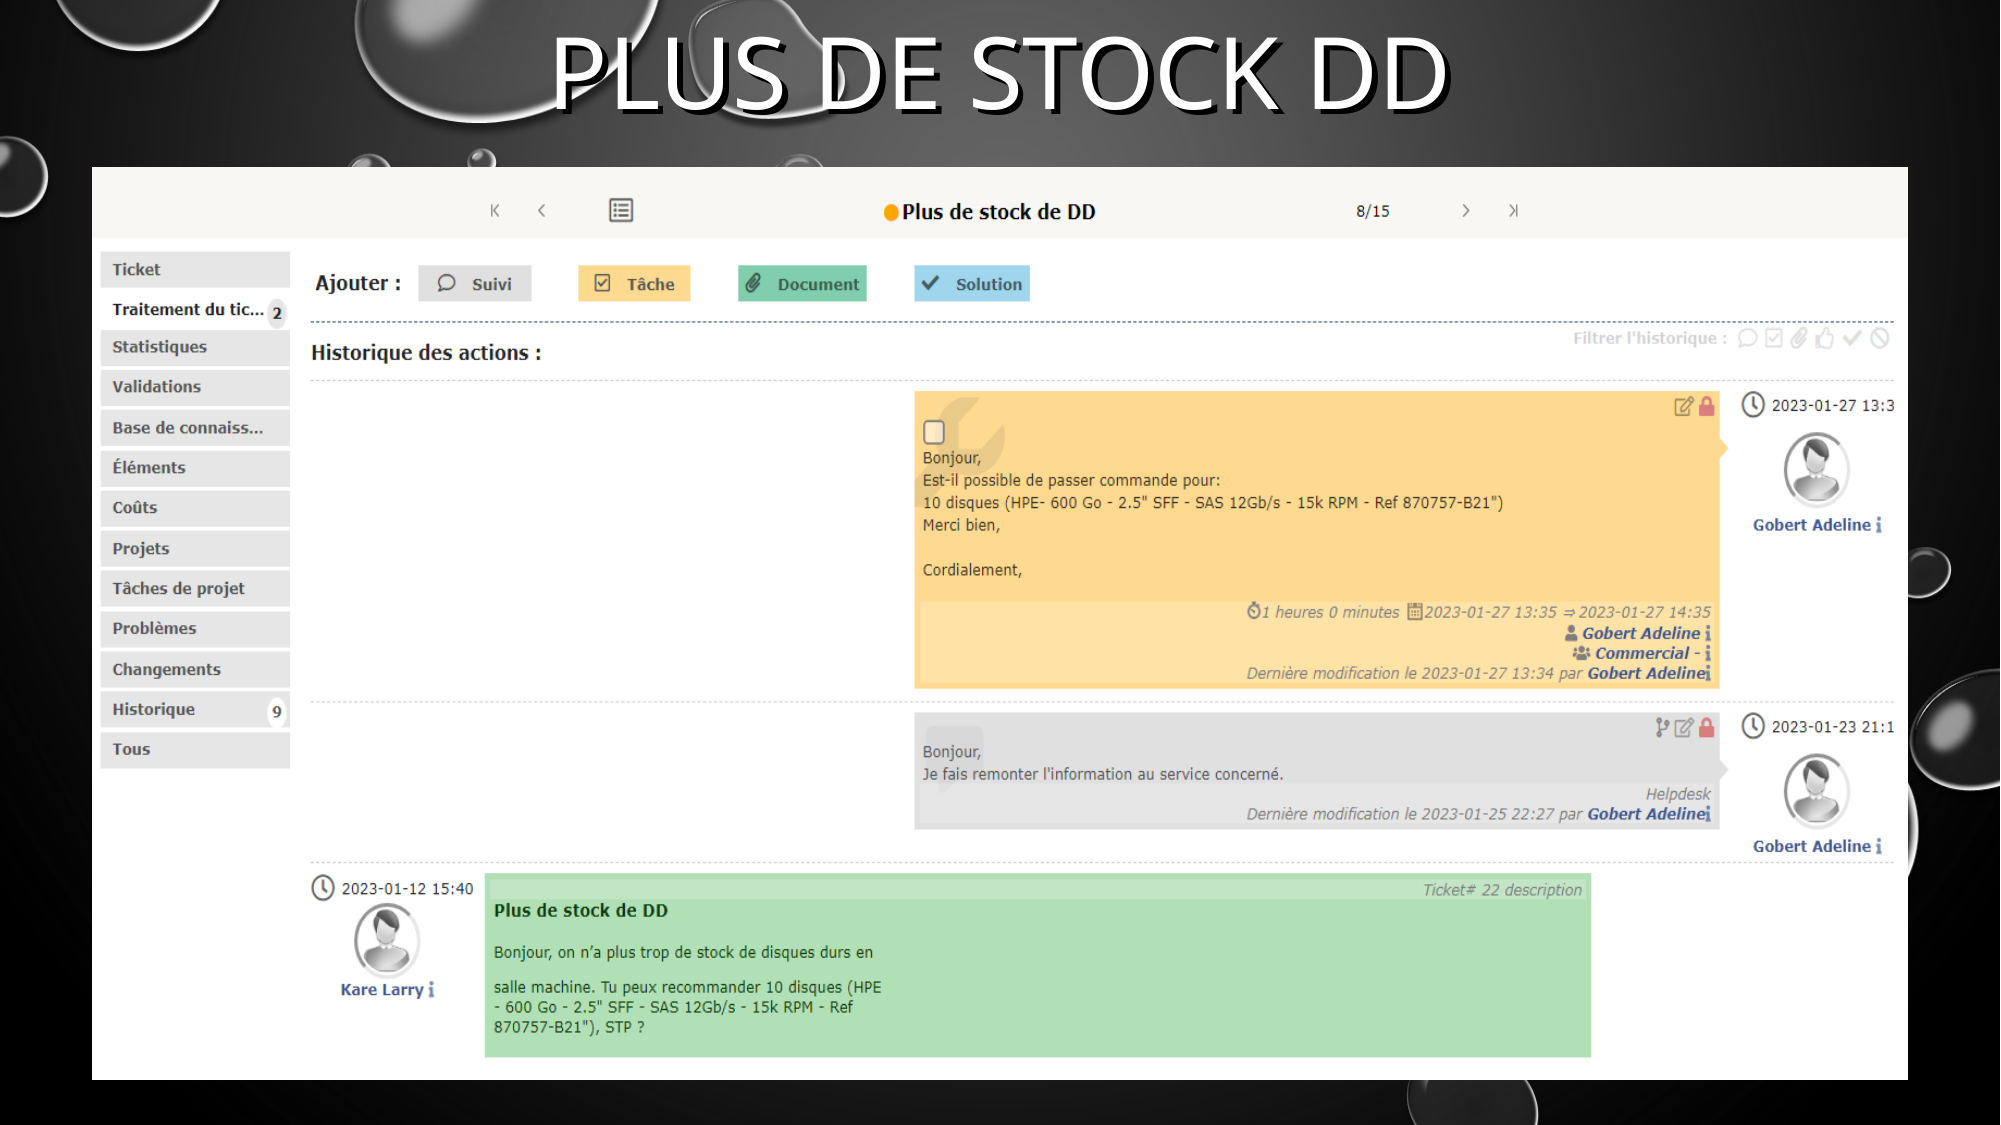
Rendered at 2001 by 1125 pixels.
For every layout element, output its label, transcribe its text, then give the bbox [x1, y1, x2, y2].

title Plus de stock DD [287, 10, 1713, 139]
picture [92, 167, 1908, 1080]
